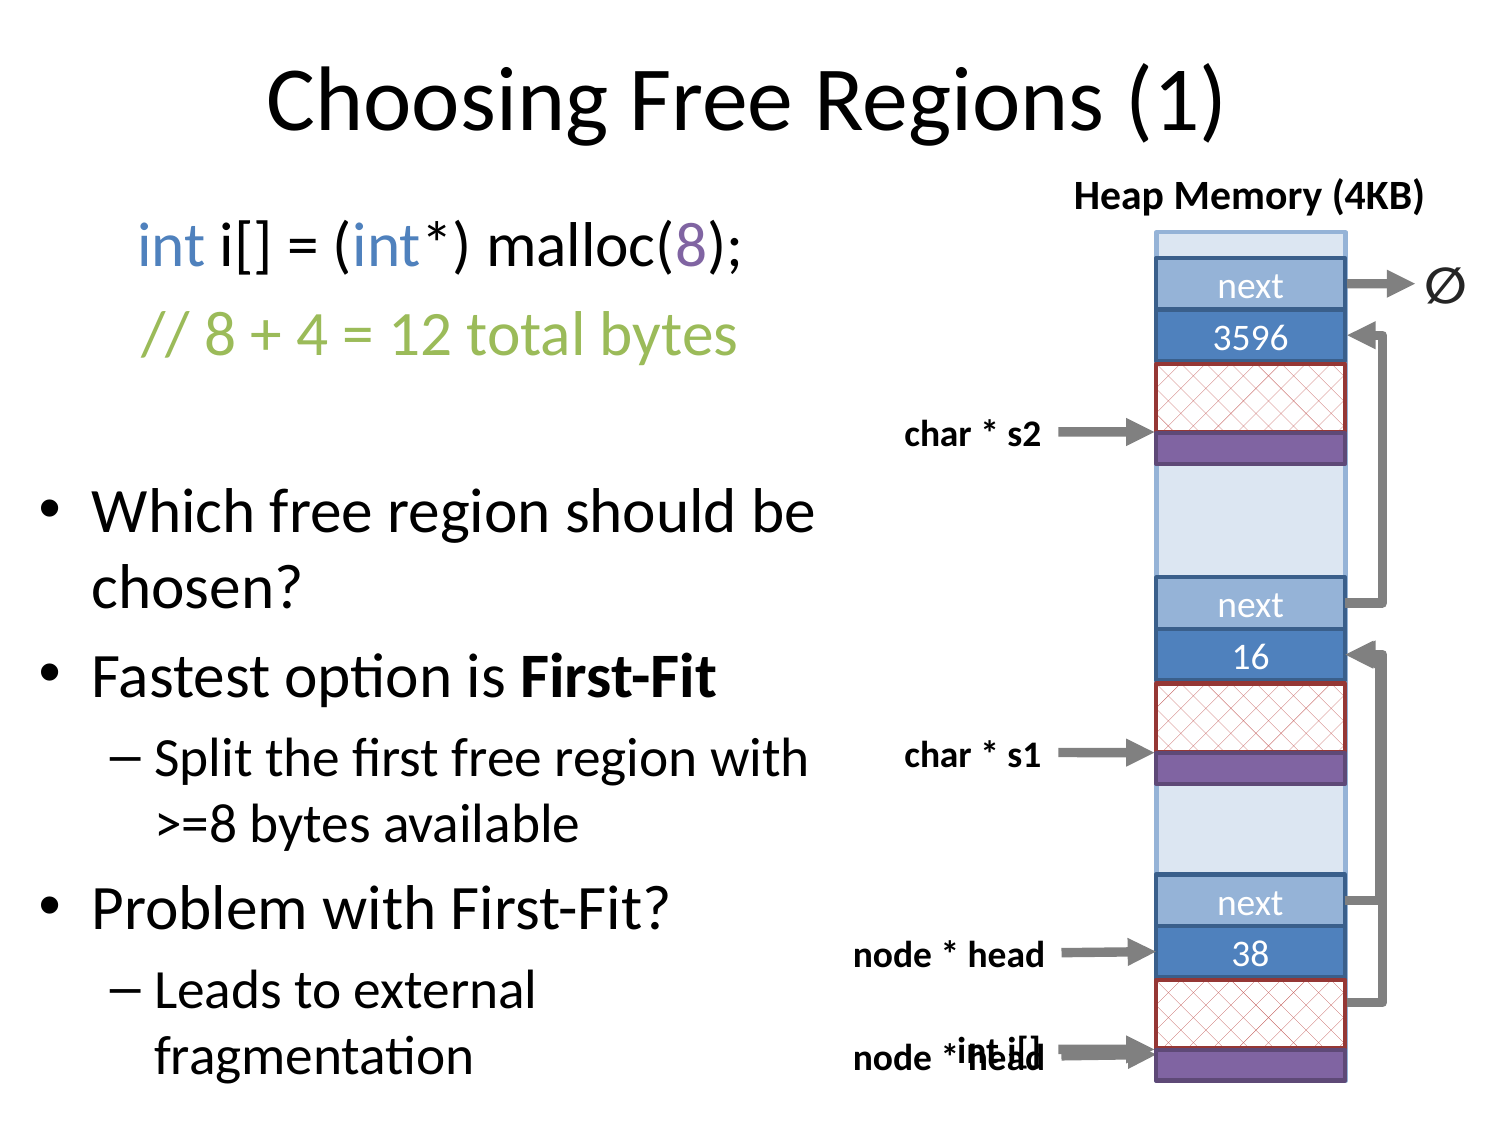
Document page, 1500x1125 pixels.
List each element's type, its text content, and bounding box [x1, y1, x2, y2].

text_box ∅ [1409, 245, 1482, 321]
text_box next [1156, 577, 1346, 628]
text_box [1156, 980, 1346, 1082]
text_box char * s2 [889, 401, 1059, 462]
text_box char * s1 [889, 722, 1059, 783]
text_box Heap Memory (4KB) [1059, 160, 1441, 226]
text_box int i[] [942, 1019, 1059, 1079]
text_box next [1156, 258, 1346, 309]
title Choosing Free Regions (1) [7, 0, 1488, 188]
text_box 16 [1156, 628, 1346, 681]
list int i[] = (int*) malloc(8); // 8 + 4 = 12 total bytes Which free region should be chosen? Fastest option is First-Fit Split the first free region with >=8 bytes available Problem with First-Fit? Leads to external fragmentation [23, 195, 857, 1102]
text_box 38 [1155, 925, 1345, 978]
text_box [1156, 362, 1346, 577]
text_box 3596 [1156, 309, 1346, 362]
text_box next [1155, 874, 1345, 925]
text_box node * head [838, 1025, 1061, 1086]
text_box [1156, 232, 1346, 258]
text_box node * head [838, 922, 1061, 983]
text_box [1156, 681, 1346, 896]
